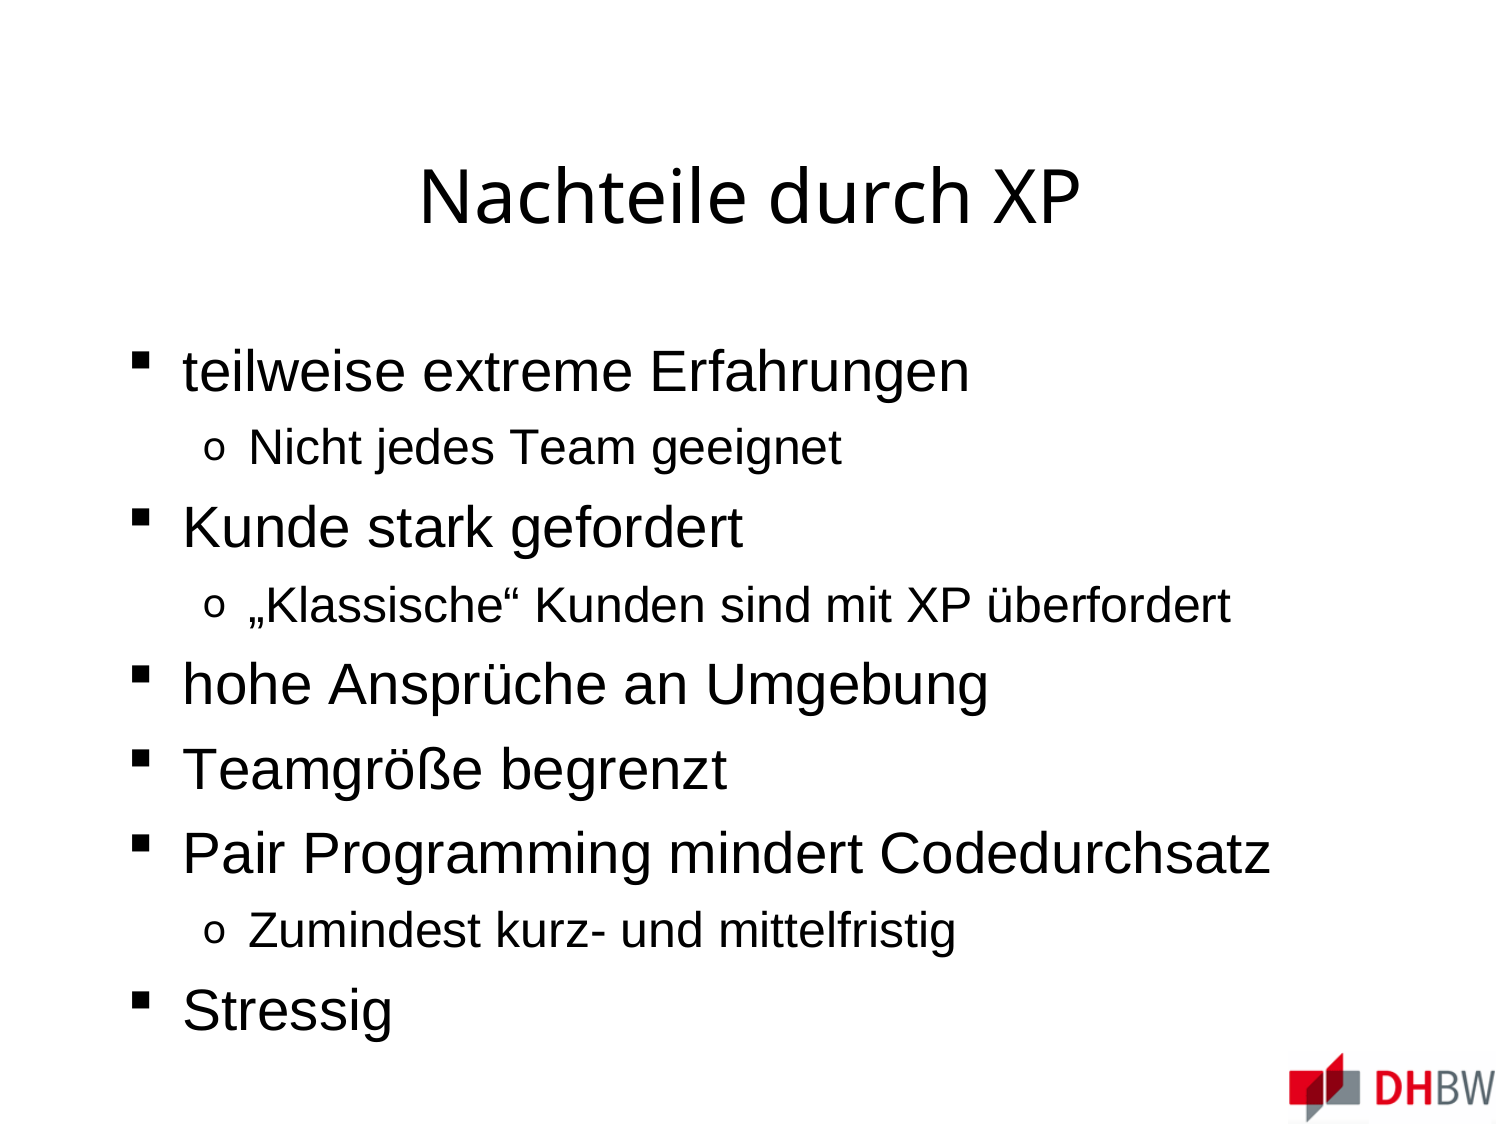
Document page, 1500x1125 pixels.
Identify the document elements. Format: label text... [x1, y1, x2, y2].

list teilweise extreme Erfahrungen Nicht jedes Team geeignet Kunde stark gefordert „Klassische“ Kunden sind mit XP überfordert hohe Ansprüche an Umgebung Teamgröße begrenzt Pair Programming mindert Codedurchsatz Zumindest kurz- und mittelfristig Stressig [112, 324, 1388, 1051]
title Nachteile durch XP [112, 99, 1388, 288]
picture [1288, 1051, 1496, 1124]
